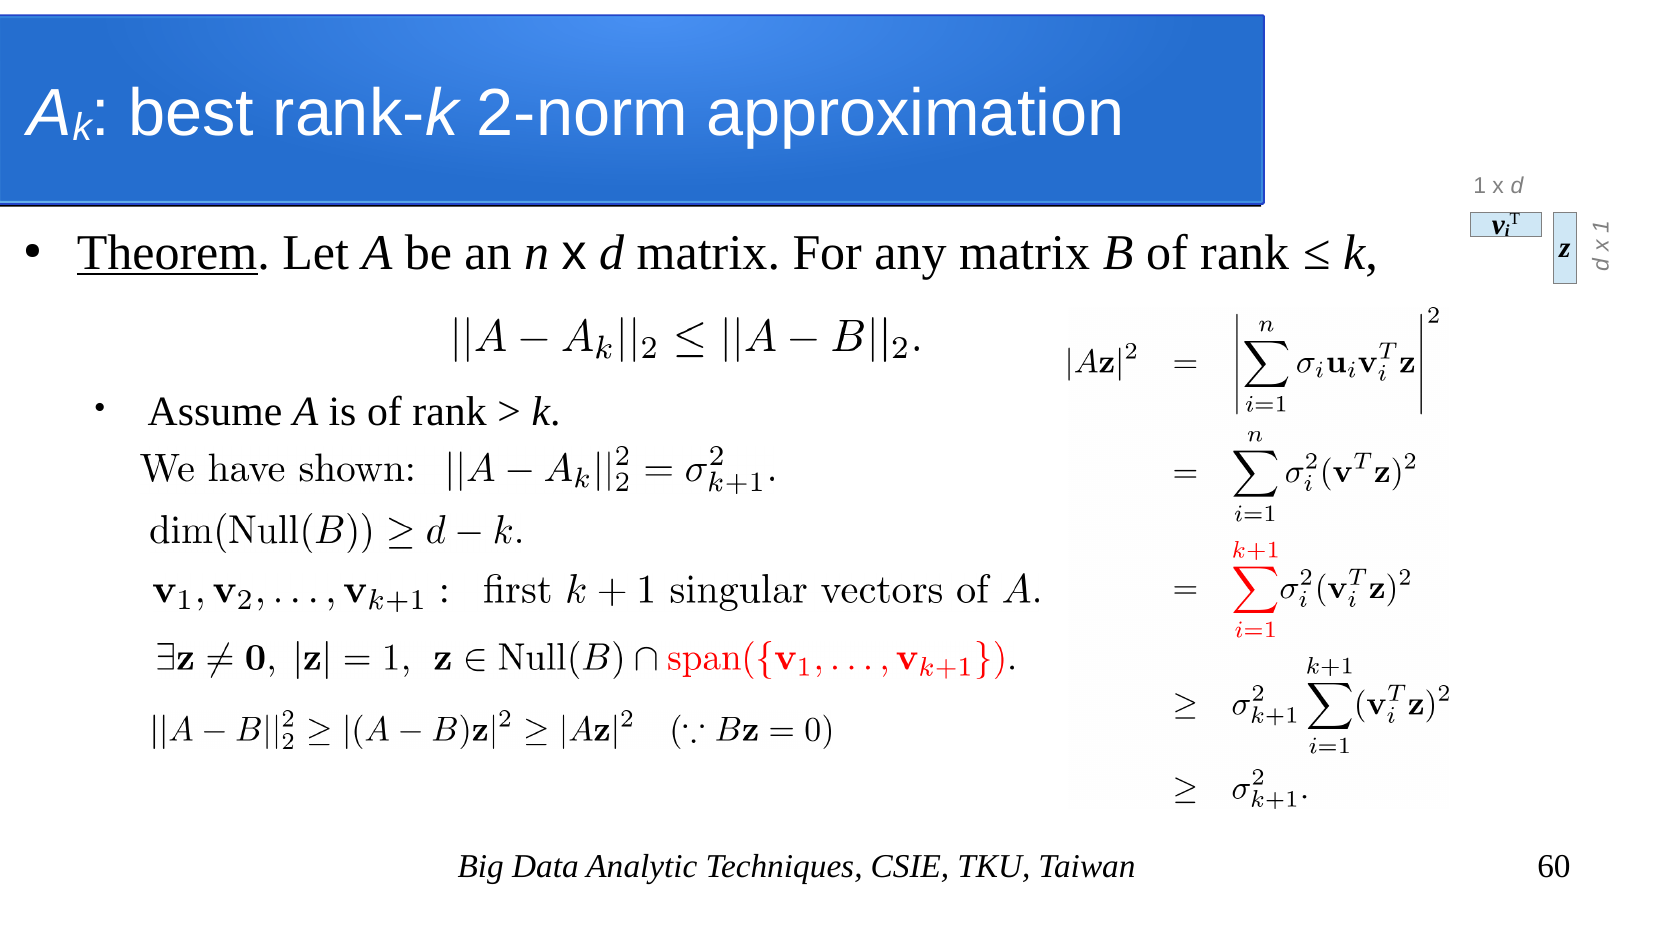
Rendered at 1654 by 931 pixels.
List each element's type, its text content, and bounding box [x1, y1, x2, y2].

picture [150, 513, 521, 553]
picture [157, 641, 1014, 679]
picture [454, 317, 919, 362]
text_box viT [1470, 212, 1542, 237]
text_box z [1553, 212, 1577, 284]
list Theorem. Let A be an n x d matrix. For any matrix B of rank ≤ k, Assume A is of rank > k. [5, 224, 1495, 764]
text_box 1 x d [1458, 165, 1565, 206]
text_box d x 1 [1580, 194, 1621, 286]
picture [1068, 307, 1449, 809]
picture [153, 573, 1039, 612]
picture [153, 710, 831, 749]
picture [140, 446, 774, 494]
title Ak: best rank-k 2-norm approximation [27, 35, 1269, 189]
